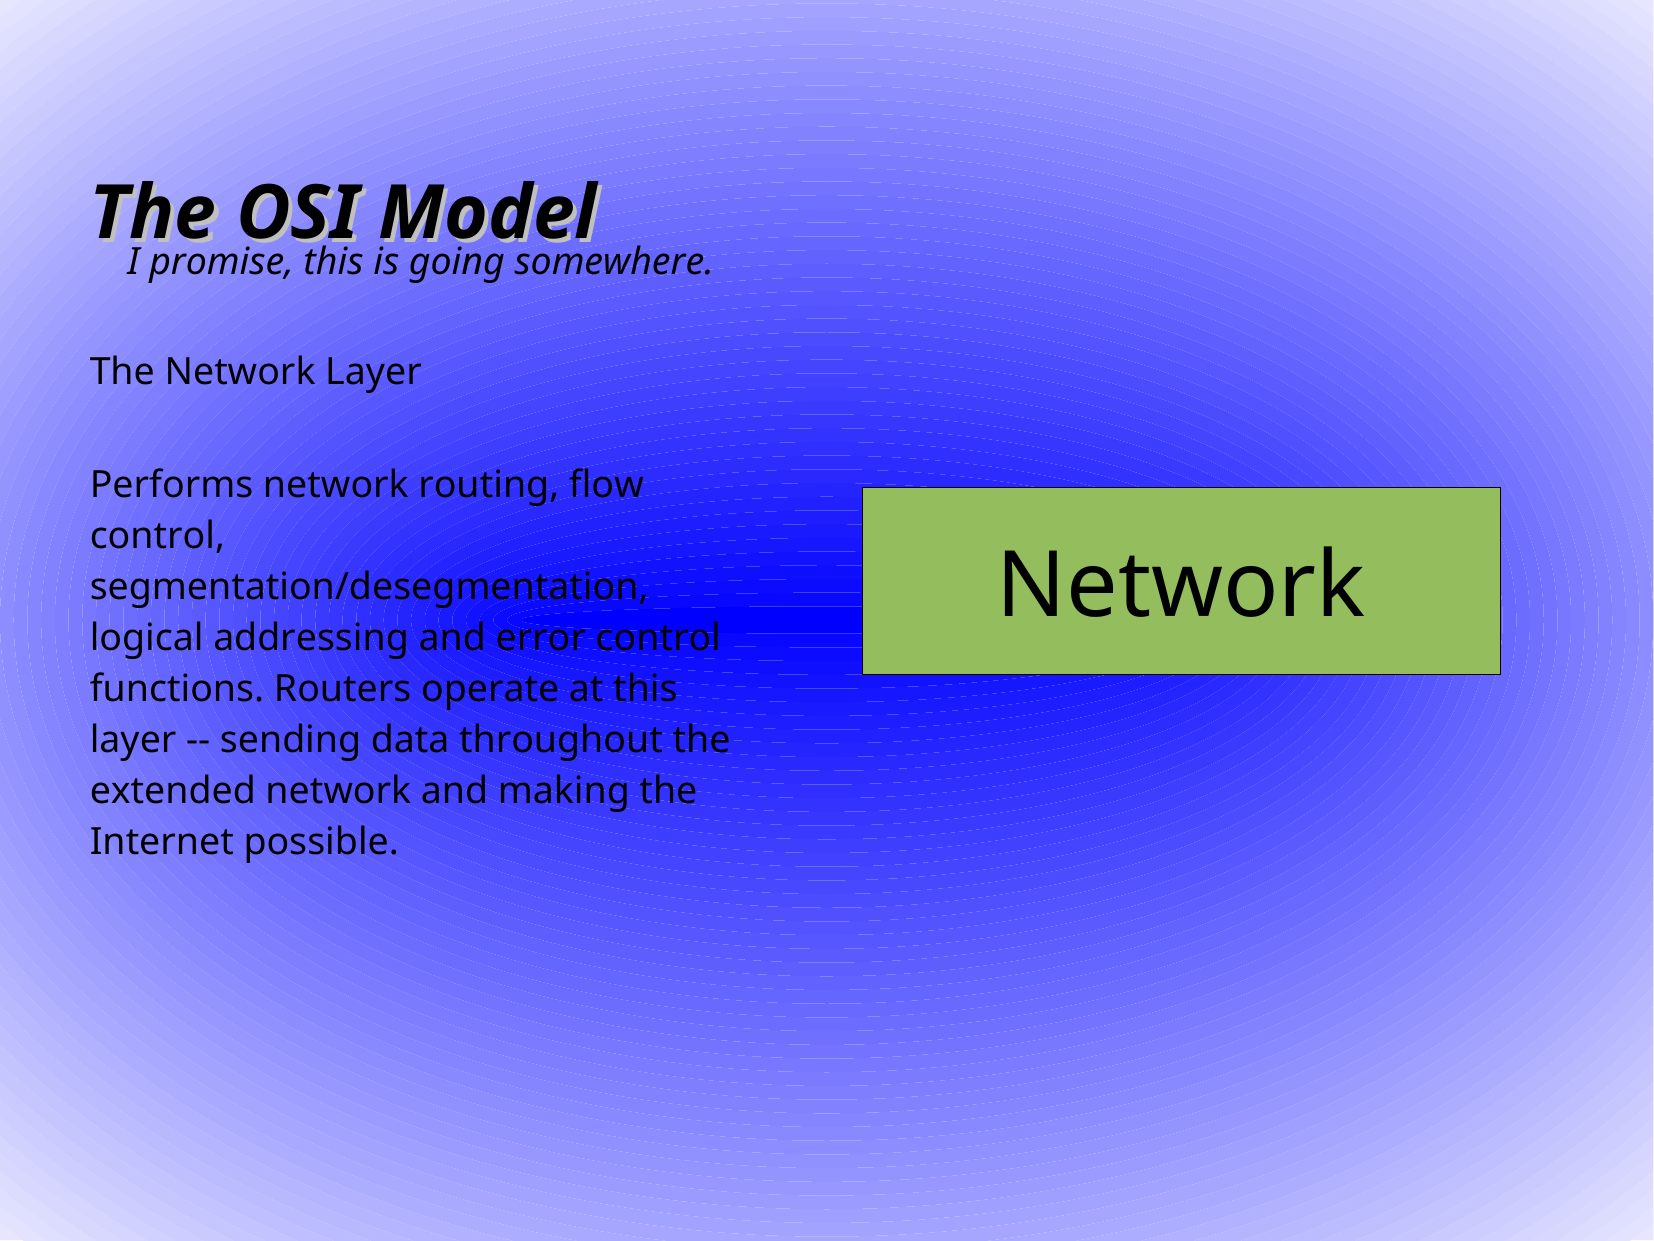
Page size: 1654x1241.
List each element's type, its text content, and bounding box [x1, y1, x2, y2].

text_box Network [862, 487, 1501, 675]
text_box The Network Layer [75, 337, 638, 413]
text_box The OSI Model [75, 150, 676, 263]
text_box I promise, this is going somewhere. [112, 226, 788, 301]
text_box Performs network routing, flow control, segmentation/desegmentation, logical addressing and error control functions. Routers operate at this layer -- sending data throughout the extended network and making the Internet possible. [75, 450, 751, 1051]
